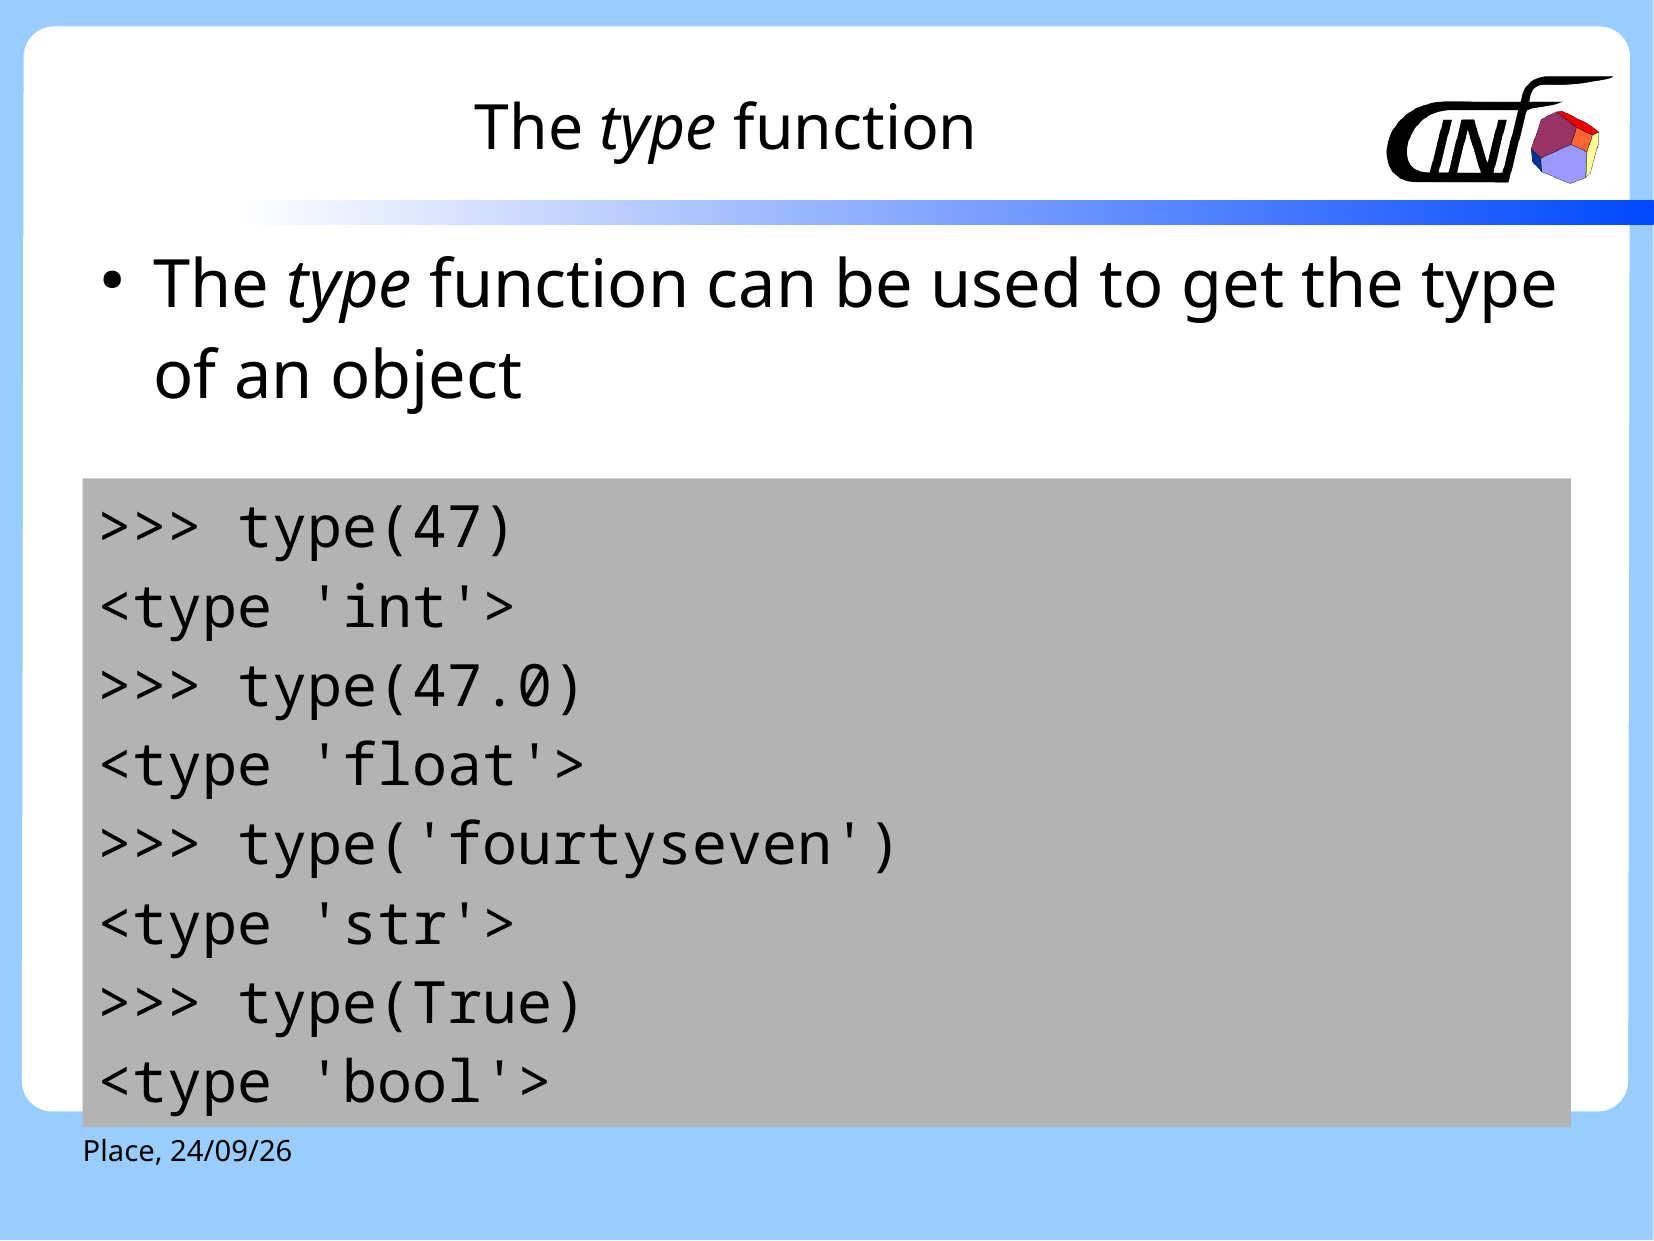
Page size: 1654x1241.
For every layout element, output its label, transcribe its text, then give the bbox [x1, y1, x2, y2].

list The type function can be used to get the type of an object [82, 236, 1571, 478]
text_box >>> type(47) <type 'int'> >>> type(47.0) <type 'float'> >>> type('fourtyseven') <type 'str'> >>> type(True) <type 'bool'> [82, 478, 1571, 962]
table_header B [956, 201, 961, 224]
picture [1386, 76, 1613, 184]
title The type function [82, 49, 1371, 201]
